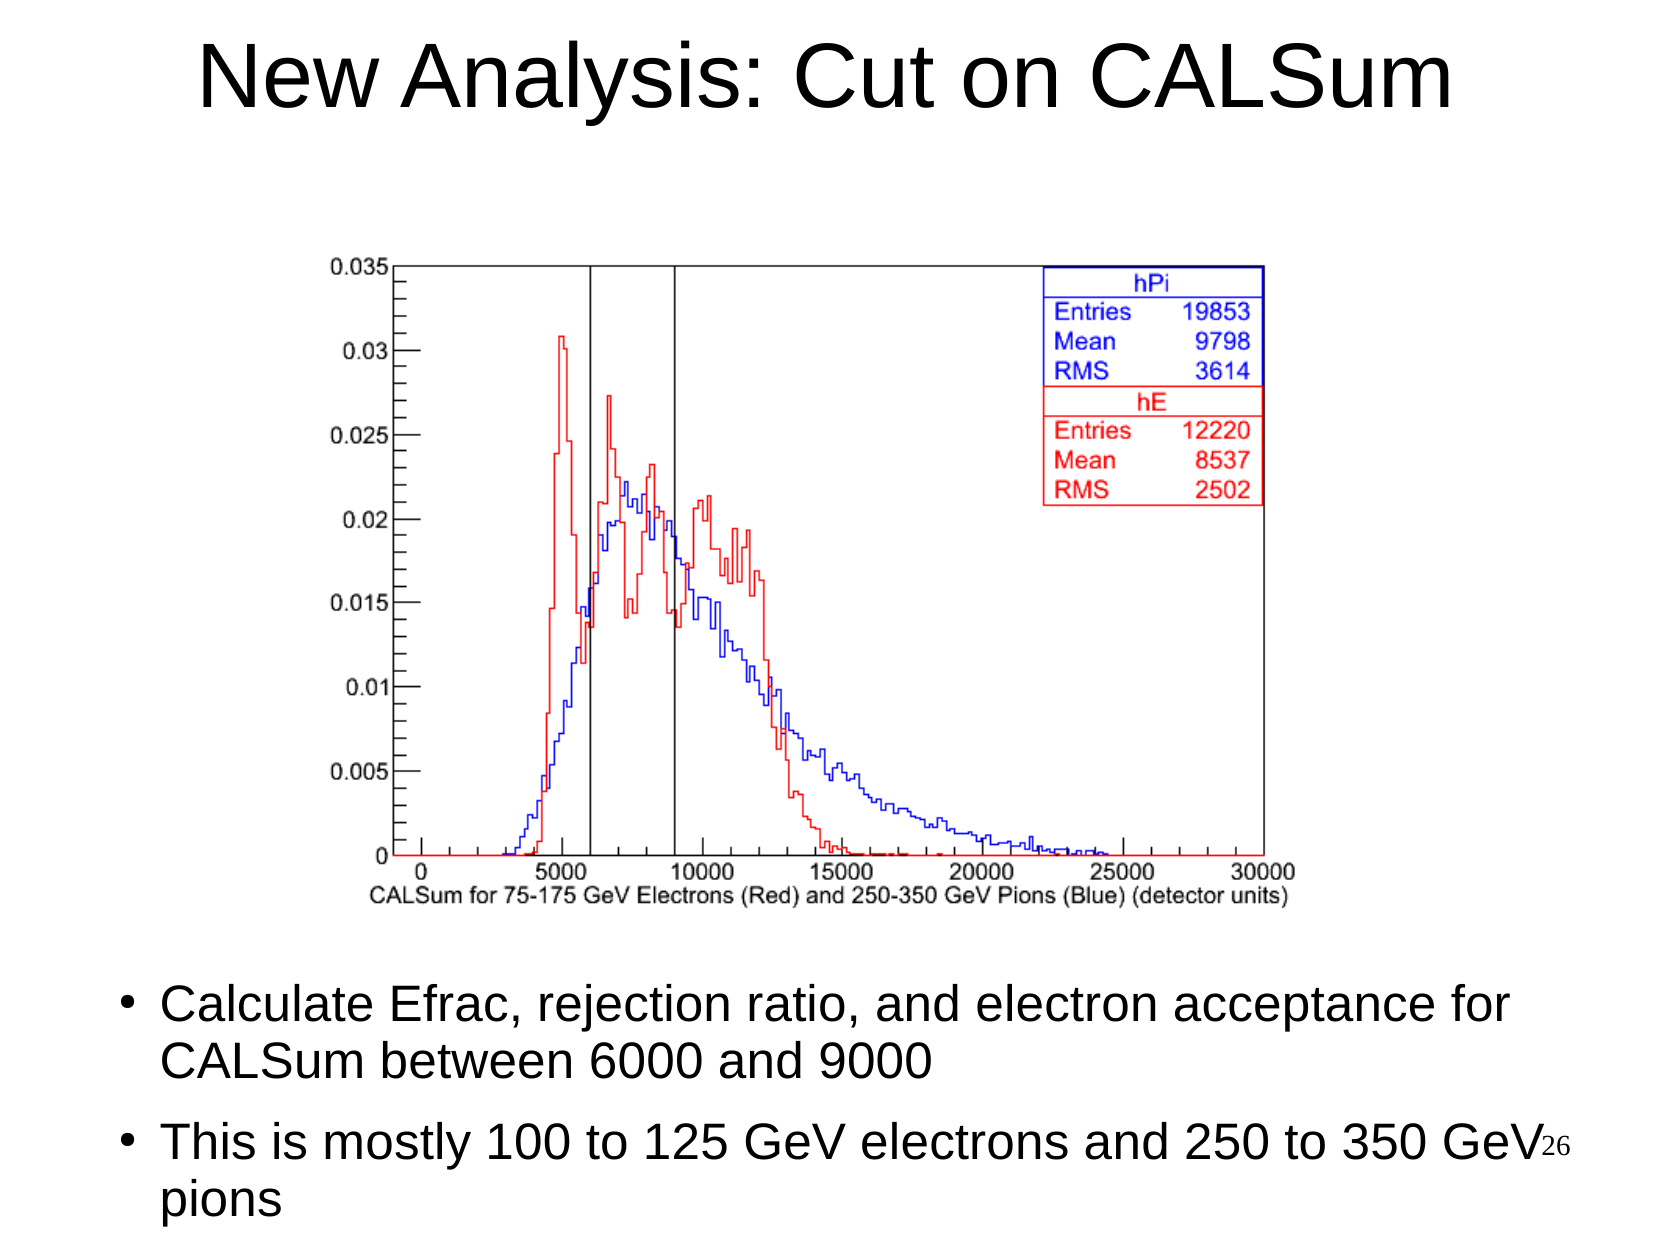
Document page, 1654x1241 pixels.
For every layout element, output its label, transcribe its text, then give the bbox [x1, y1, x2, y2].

list Calculate Efrac, rejection ratio, and electron acceptance for CALSum between 6000 and 9000 This is mostly 100 to 125 GeV electrons and 250 to 350 GeV pions [104, 975, 1561, 1230]
title New Analysis: Cut on CALSum [82, 0, 1571, 180]
picture [285, 192, 1373, 931]
